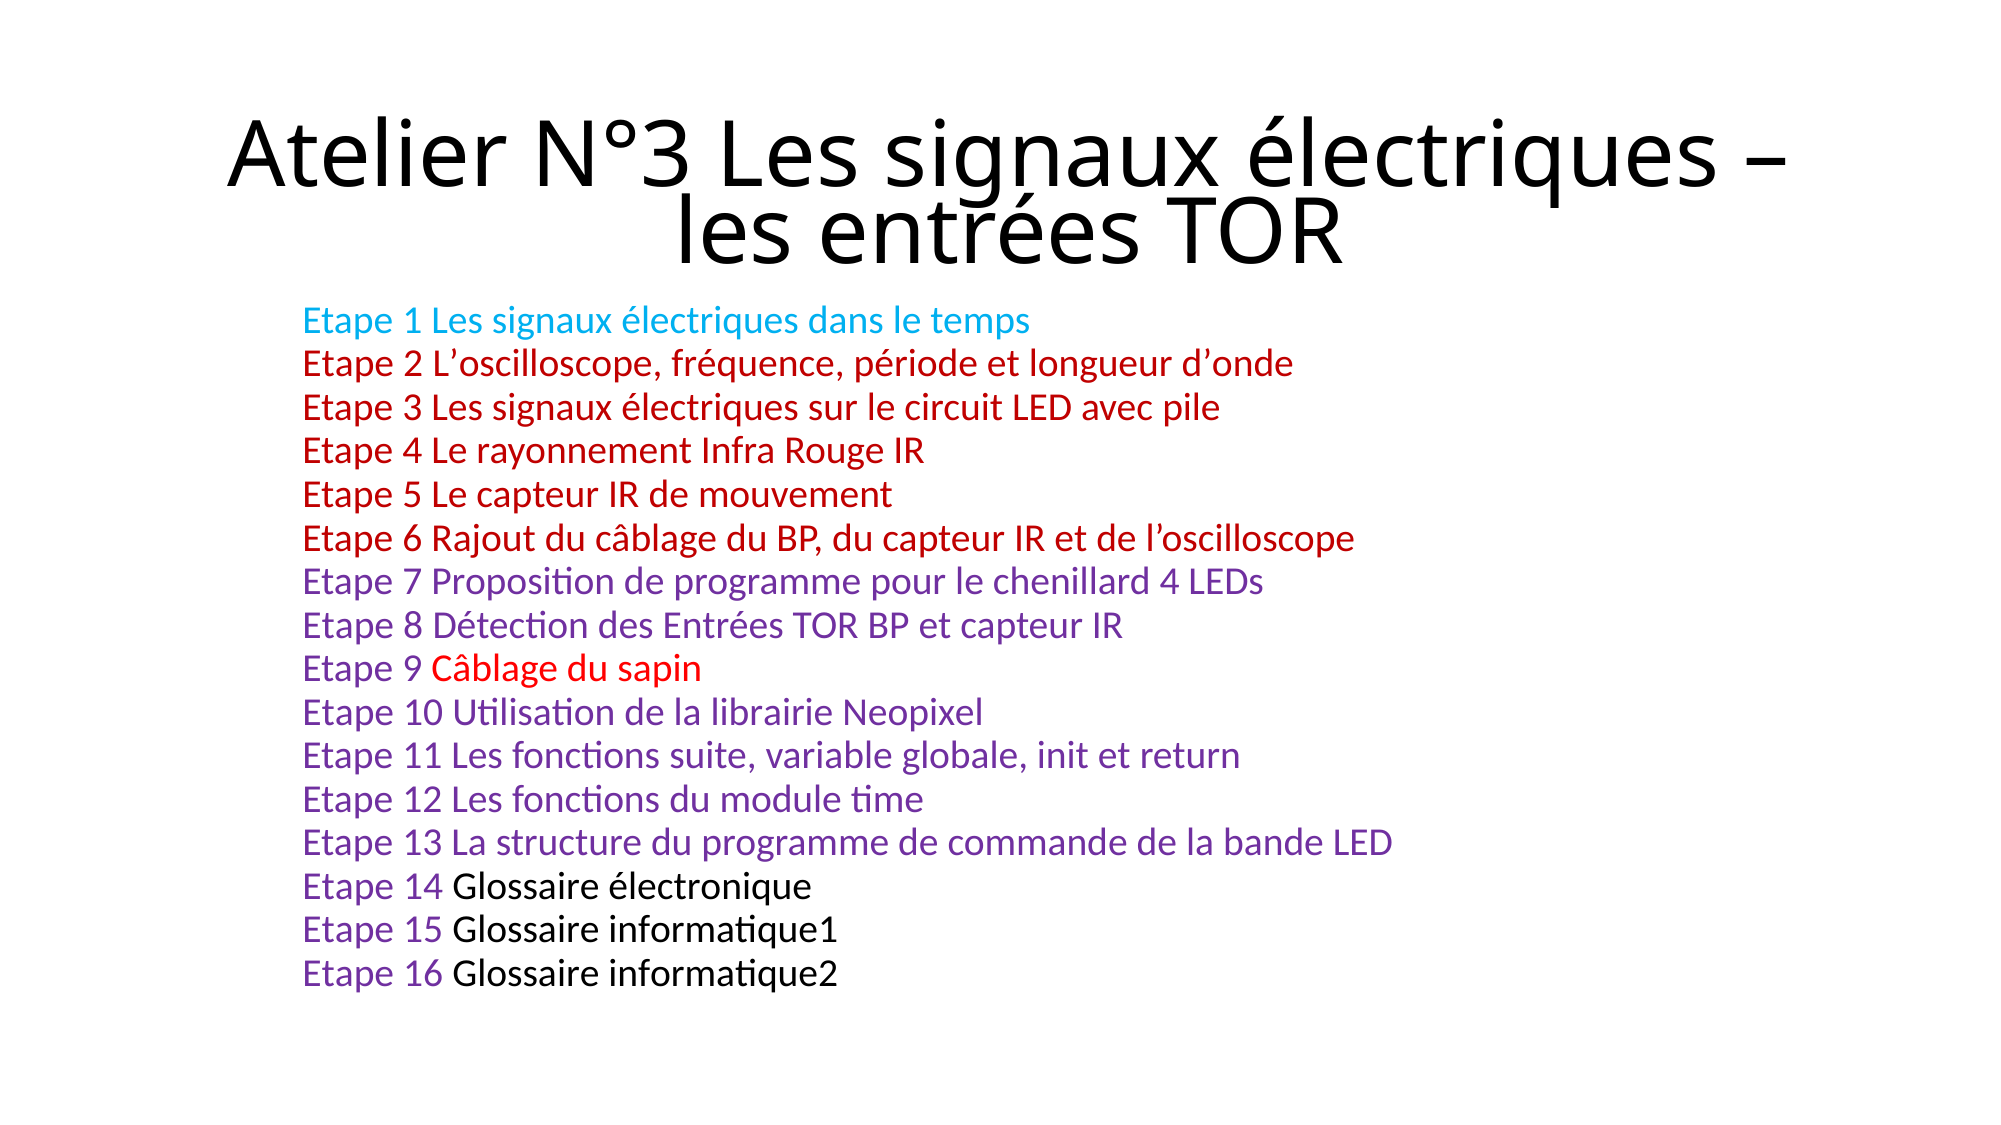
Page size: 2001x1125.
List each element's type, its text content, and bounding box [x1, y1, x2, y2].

text_box Etape 1 Les signaux électriques dans le temps Etape 2 L’oscilloscope, fréquence, période et longueur d’onde Etape 3 Les signaux électriques sur le circuit LED avec pile Etape 4 Le rayonnement Infra Rouge IR Etape 5 Le capteur IR de mouvement Etape 6 Rajout du câblage du BP, du capteur IR et de l’oscilloscope Etape 7 Proposition de programme pour le chenillard 4 LEDs Etape 8 Détection des Entrées TOR BP et capteur IR Etape 9 Câblage du sapin Etape 10 Utilisation de la librairie Neopixel Etape 11 Les fonctions suite, variable globale, init et return Etape 12 Les fonctions du module time Etape 13 La structure du programme de commande de la bande LED Etape 14 Glossaire électronique Etape 15 Glossaire informatique1 Etape 16 Glossaire informatique2 [137, 299, 1863, 1014]
text_box Atelier N°3 Les signaux électriques – les entrées TOR [147, 69, 1873, 287]
